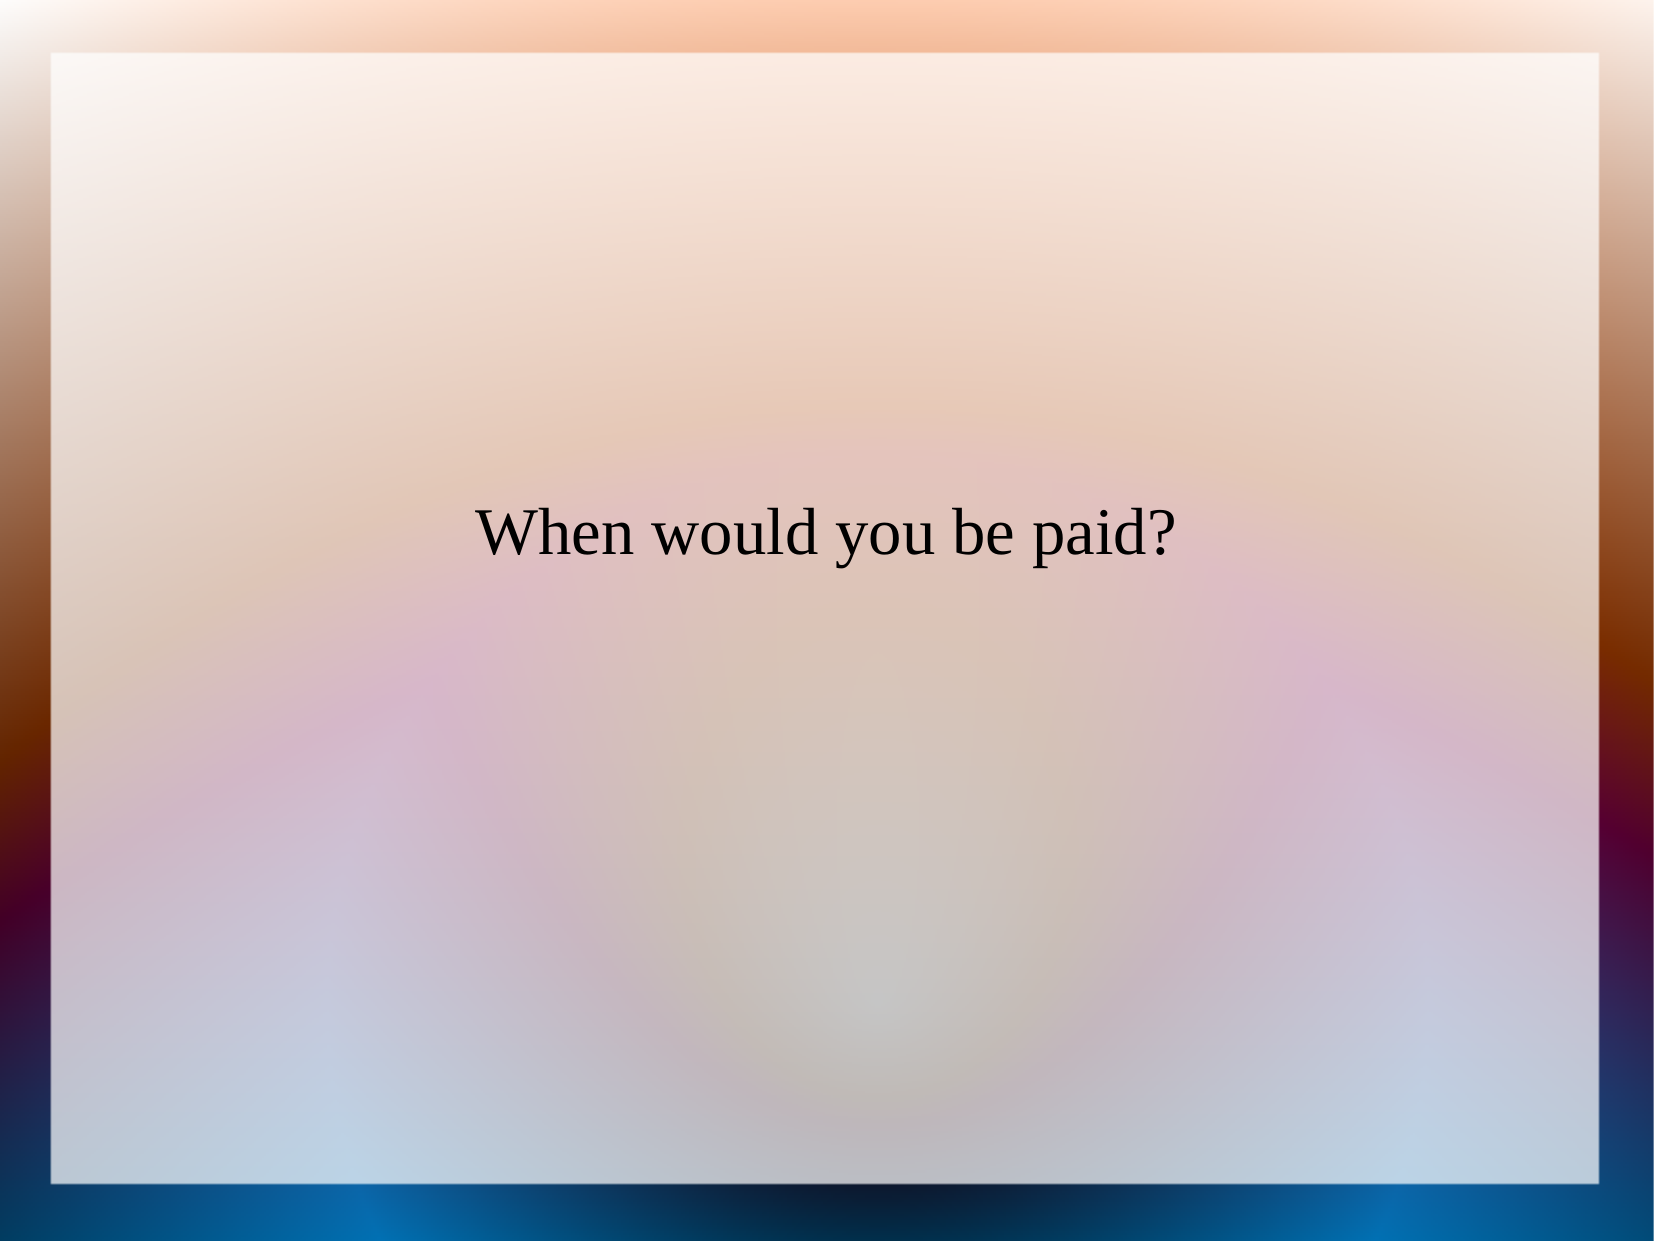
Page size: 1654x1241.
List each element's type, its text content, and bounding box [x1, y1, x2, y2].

picture [0, 0, 1654, 1241]
subtitle When would you be paid? [82, 55, 1571, 1010]
